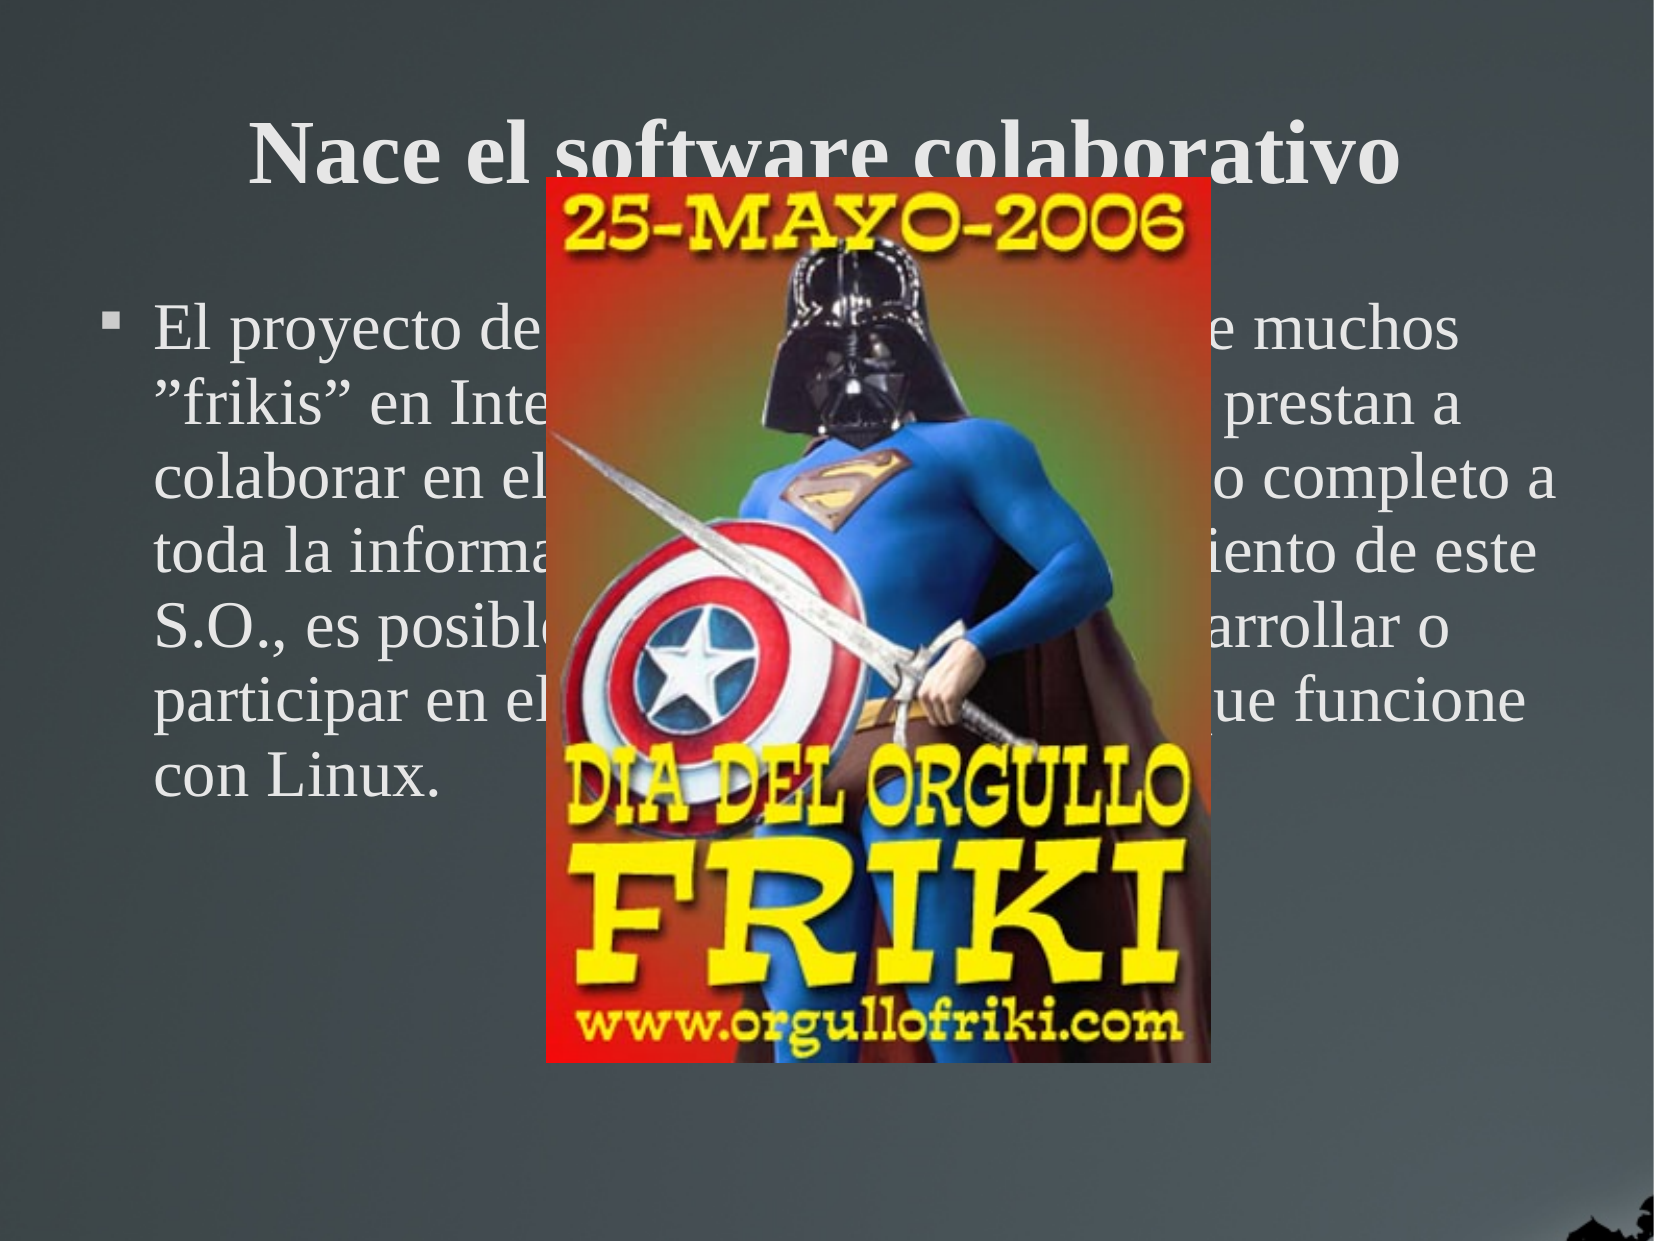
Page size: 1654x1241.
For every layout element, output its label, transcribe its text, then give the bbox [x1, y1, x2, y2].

title Nace el software colaborativo [82, 49, 1571, 257]
list El proyecto de Torvalds hace furor entre muchos ”frikis” en Internet, que rápidamente se prestan a colaborar en el proyecto. Al tener acceso completo a toda la información sobre el funcionamiento de este S.O., es posible y muy satisfactorio desarrollar o participar en el desarrollo de software que funcione con Linux. [82, 290, 1571, 1109]
picture [0, 0, 1654, 1241]
